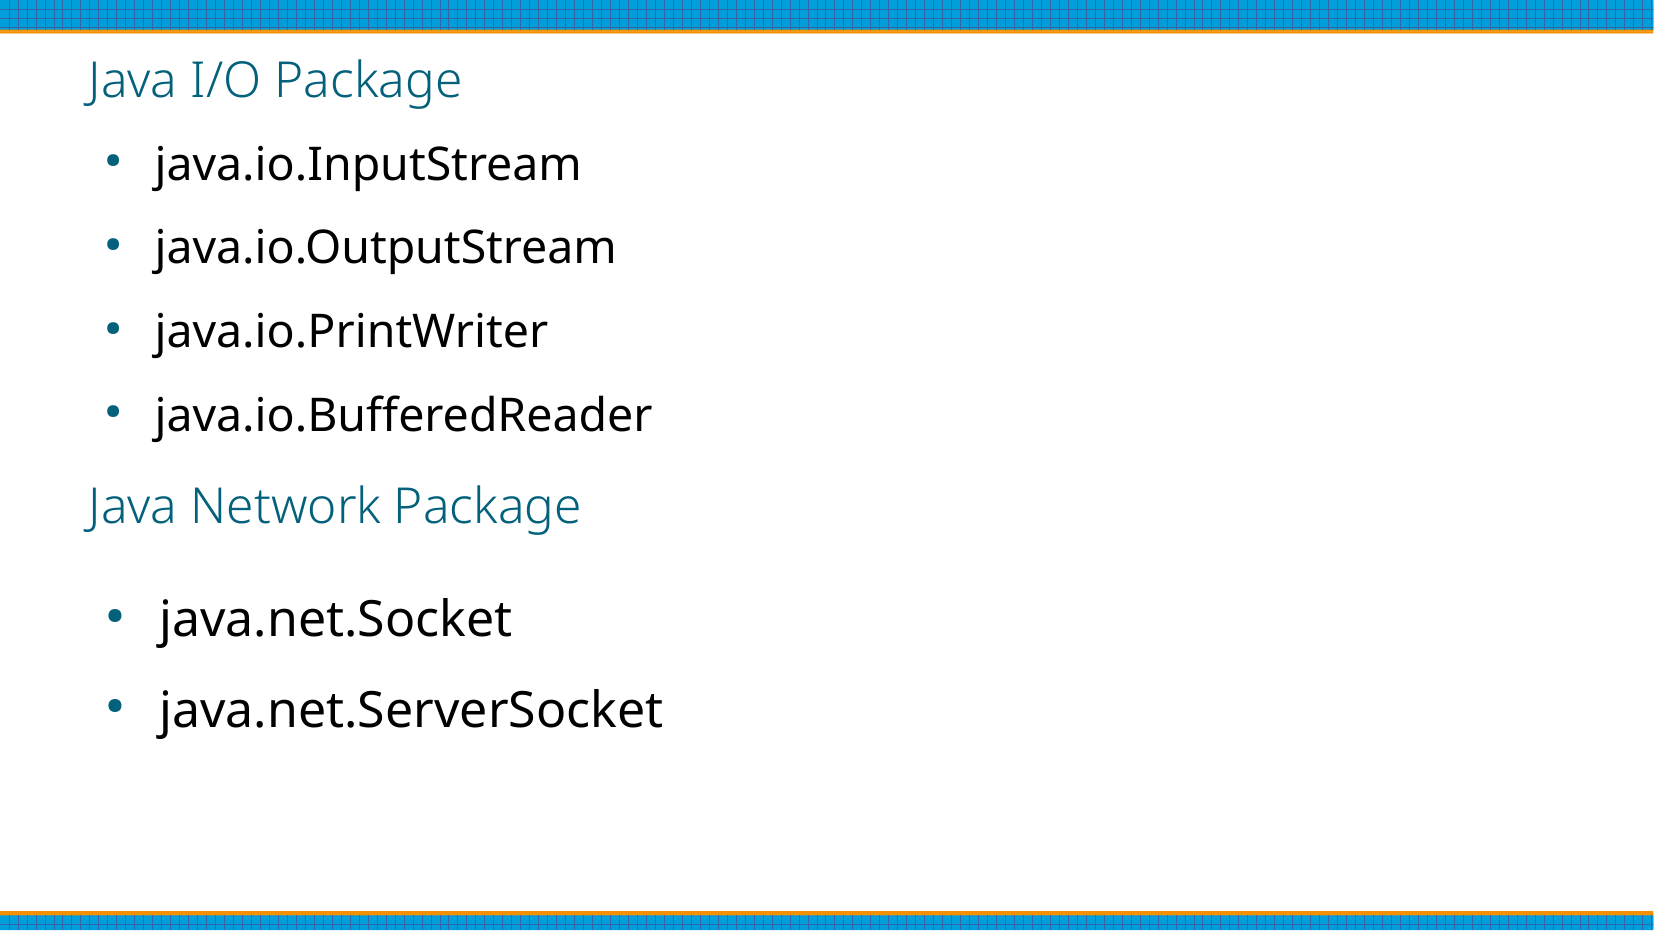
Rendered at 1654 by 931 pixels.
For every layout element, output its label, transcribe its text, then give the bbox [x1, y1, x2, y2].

title Java I/O Package [88, 44, 1565, 113]
list java.io.InputStream java.io.OutputStream java.io.PrintWriter java.io.BufferedReader [88, 130, 1565, 448]
list java.net.Socket java.net.ServerSocket [88, 583, 1565, 901]
title Java Network Package [88, 469, 1565, 538]
